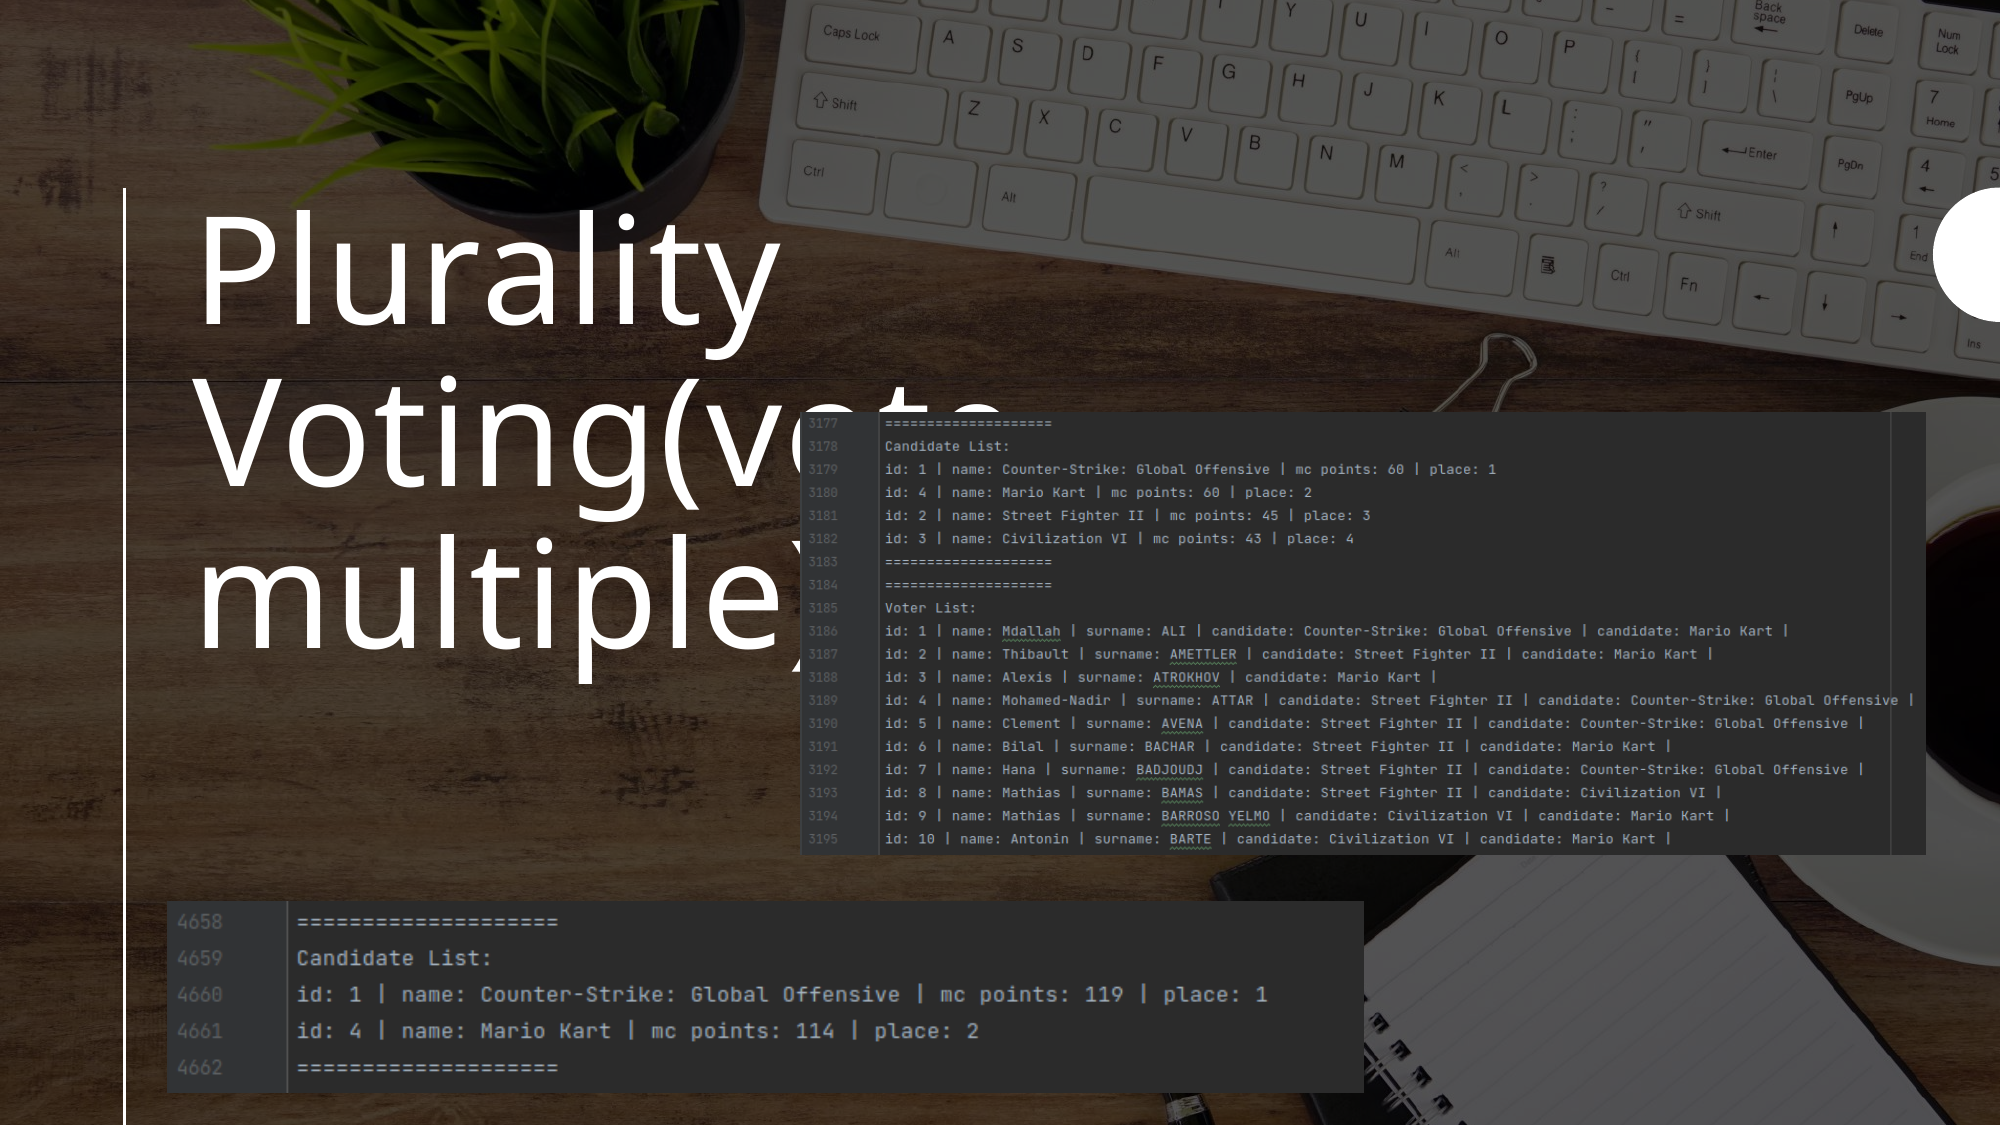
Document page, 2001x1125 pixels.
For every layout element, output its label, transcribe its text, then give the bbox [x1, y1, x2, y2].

title Plurality Voting(vote multiple) [176, 187, 1662, 770]
picture [0, 0, 2000, 1125]
text_box [1932, 187, 2000, 322]
